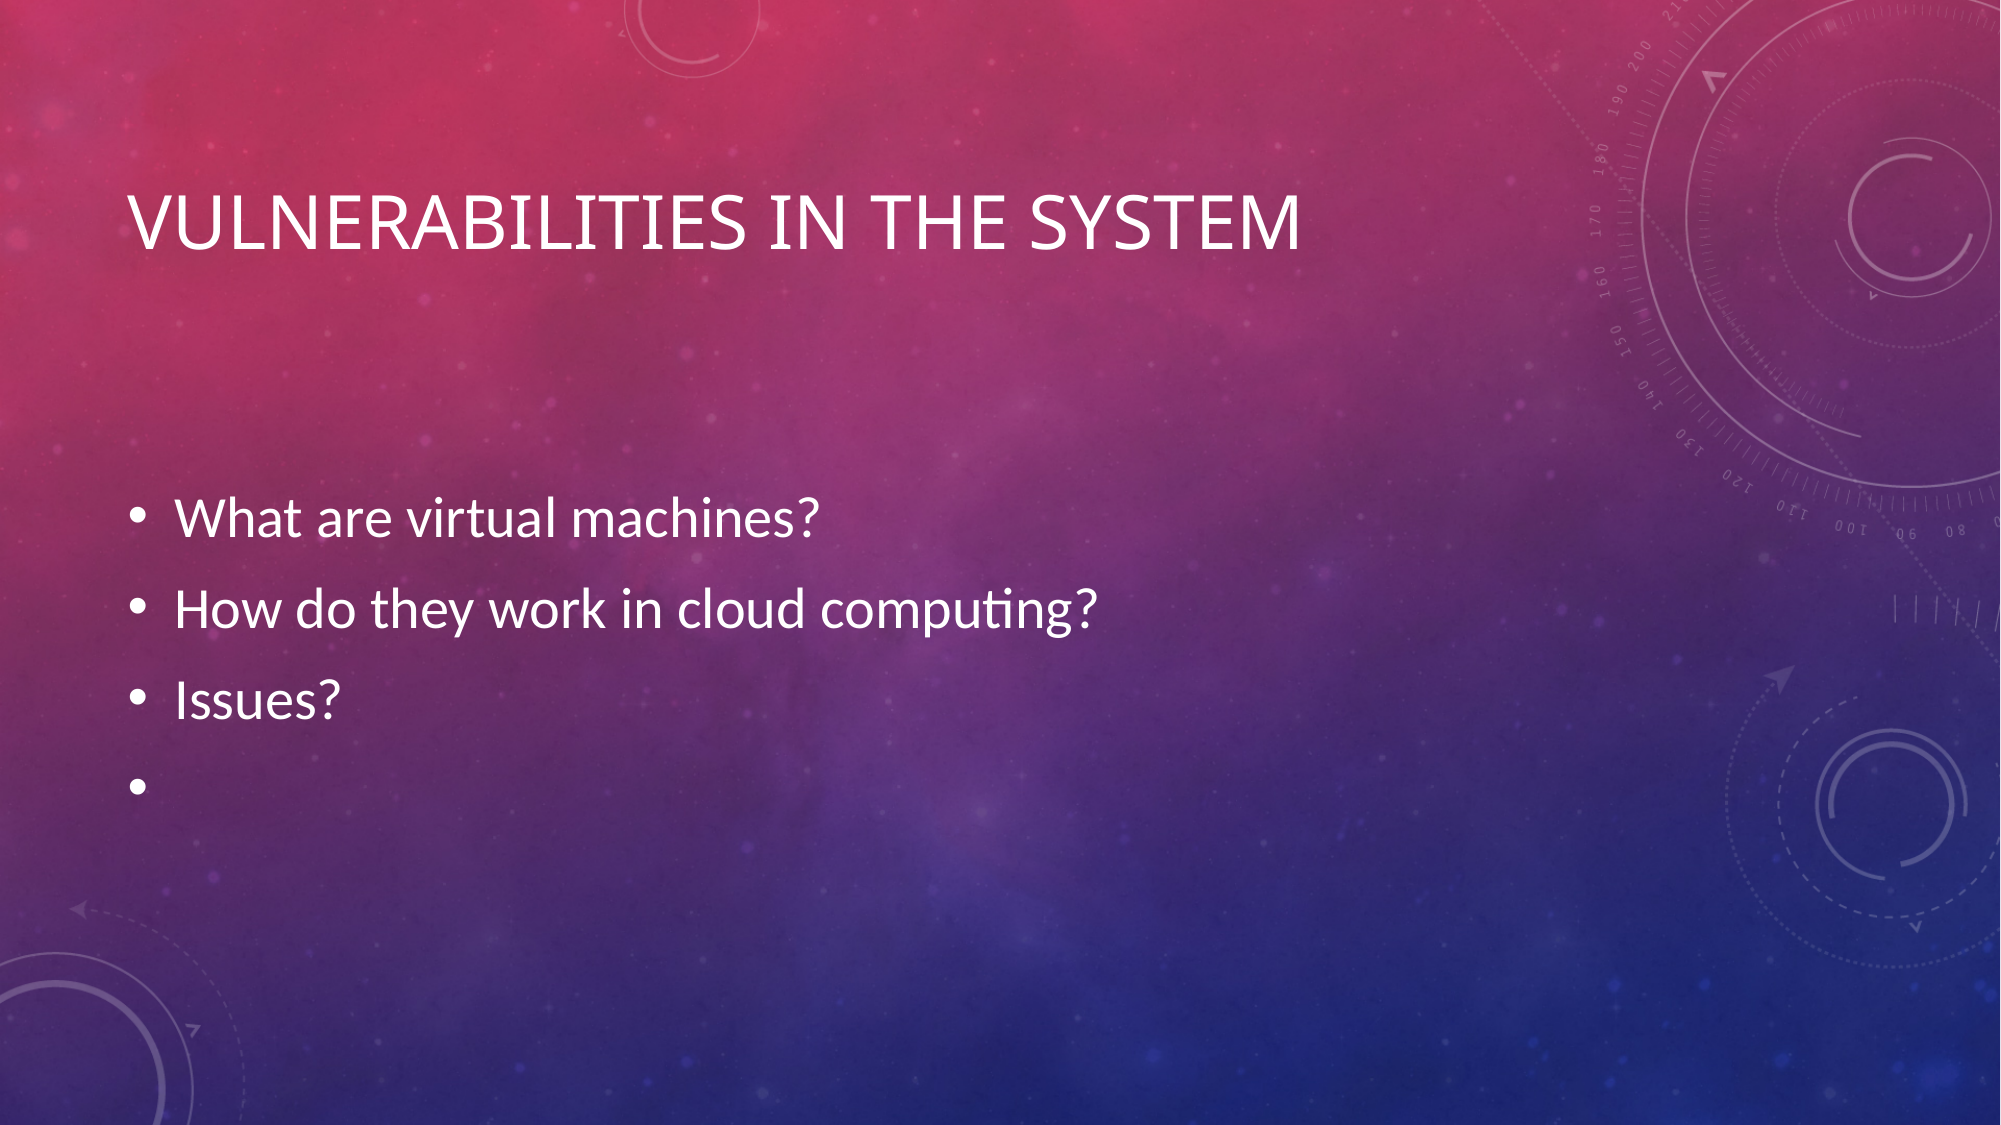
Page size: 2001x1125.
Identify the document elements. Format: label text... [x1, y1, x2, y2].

title Vulnerabilities in the system [112, 99, 1775, 339]
list What are virtual machines? How do they work in cloud computing? Issues? [112, 351, 1775, 950]
